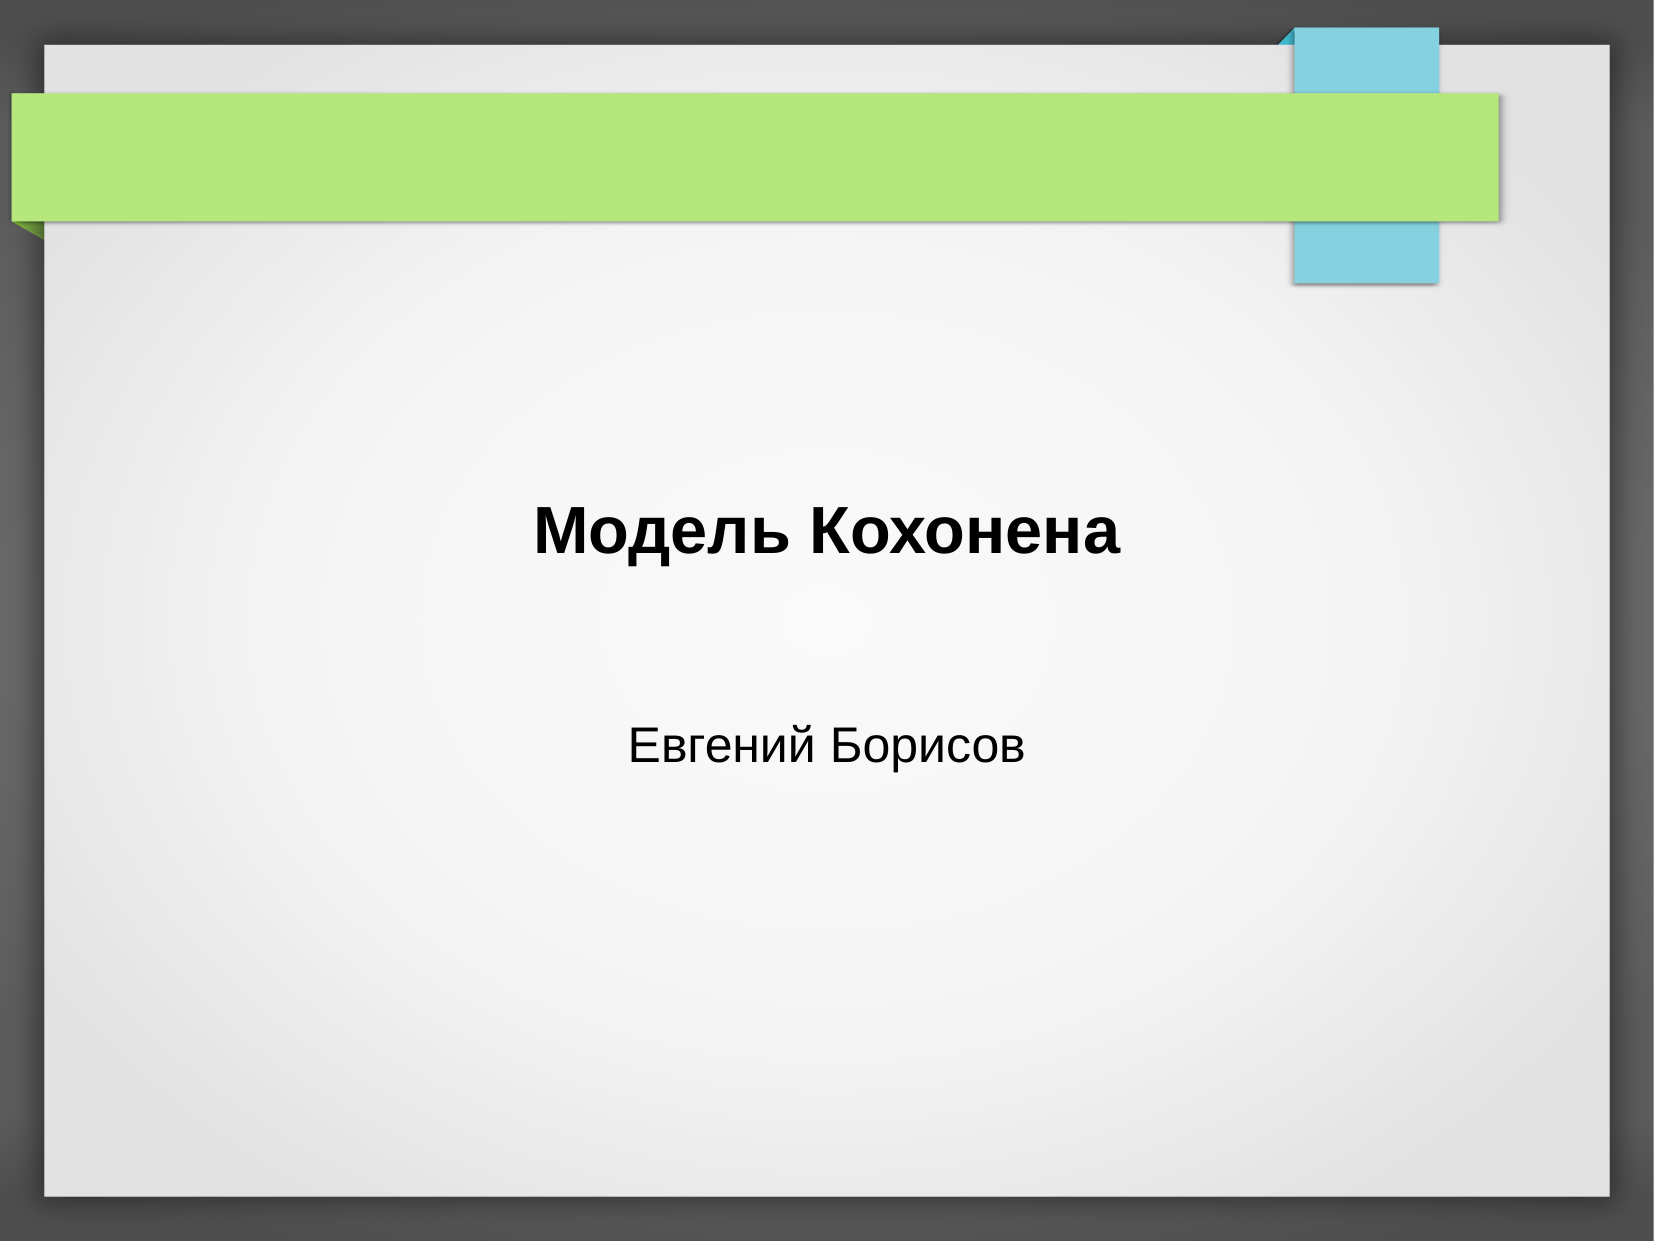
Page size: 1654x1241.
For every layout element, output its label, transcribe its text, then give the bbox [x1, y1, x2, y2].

picture [0, 0, 1654, 1241]
subtitle Модель Кохонена Евгений Борисов [82, 290, 1571, 1010]
